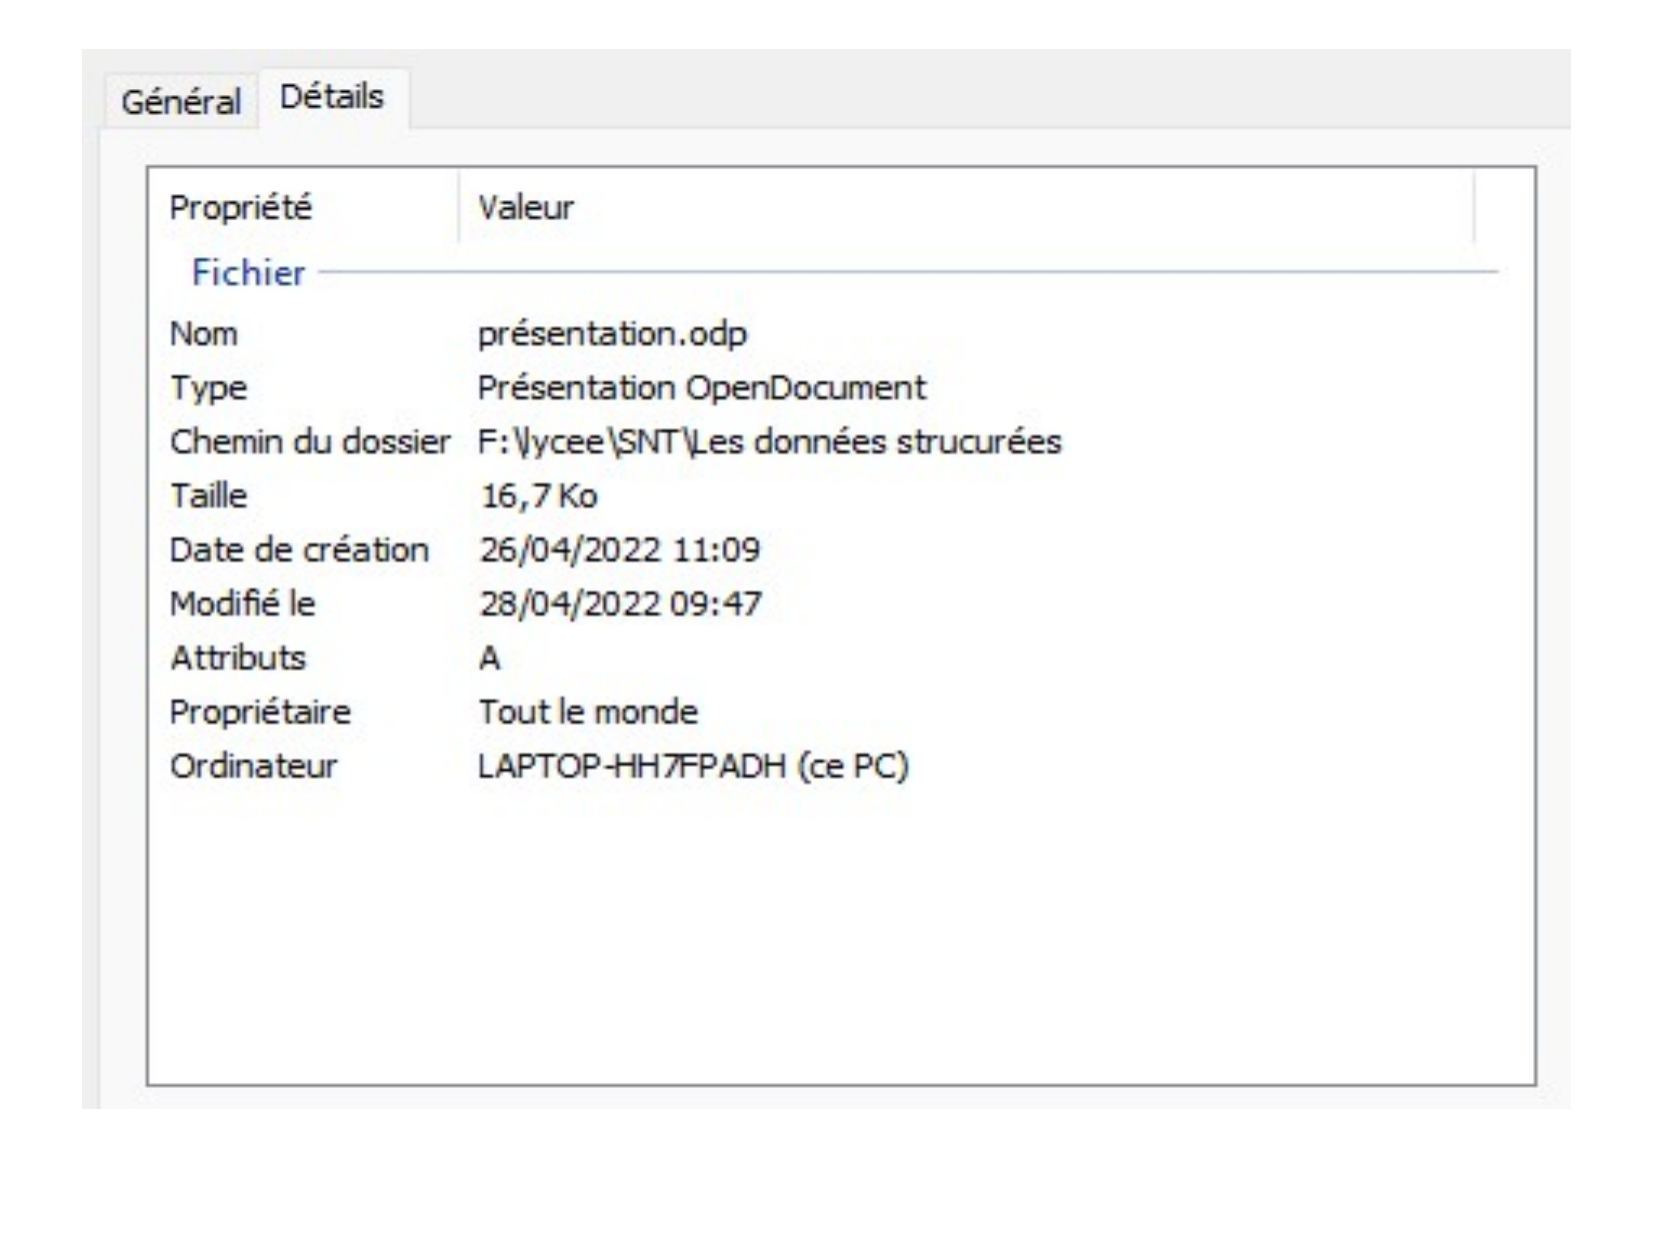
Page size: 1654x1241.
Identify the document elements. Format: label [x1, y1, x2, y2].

picture [82, 49, 1571, 1109]
